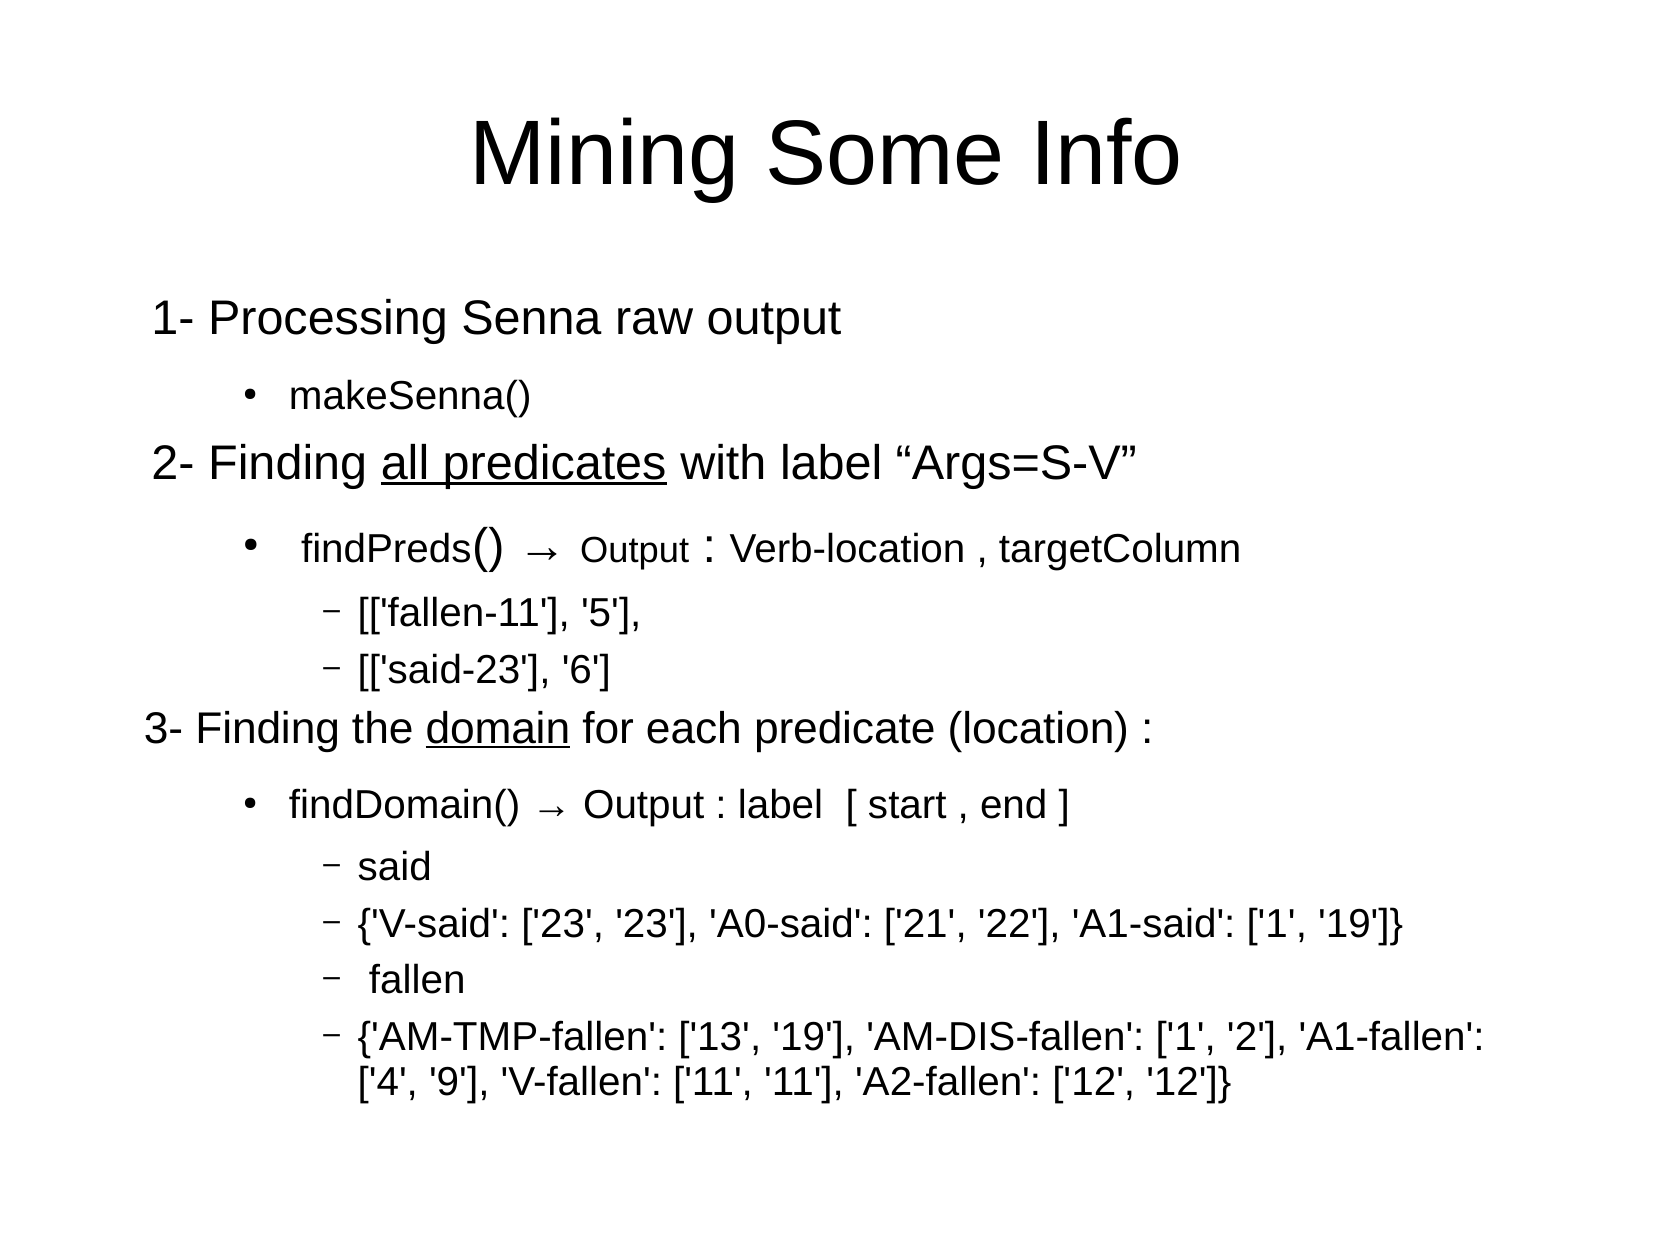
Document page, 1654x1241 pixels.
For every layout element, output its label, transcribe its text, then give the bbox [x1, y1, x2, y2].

list 1- Processing Senna raw output makeSenna() 2- Finding all predicates with label “Args=S-V” findPreds() → Output : Verb-location , targetColumn [['fallen-11'], '5'], [['said-23'], '6'] 3- Finding the domain for each predicate (location) : findDomain() → Output : label [ start , end ] said {'V-said': ['23', '23'], 'A0-said': ['21', '22'], 'A1-said': ['1', '19']} fallen {'AM-TMP-fallen': ['13', '19'], 'AM-DIS-fallen': ['1', '2'], 'A1-fallen': ['4', '9'], 'V-fallen': ['11', '11'], 'A2-fallen': ['12', '12']} [82, 290, 1538, 1111]
title Mining Some Info [82, 49, 1571, 257]
